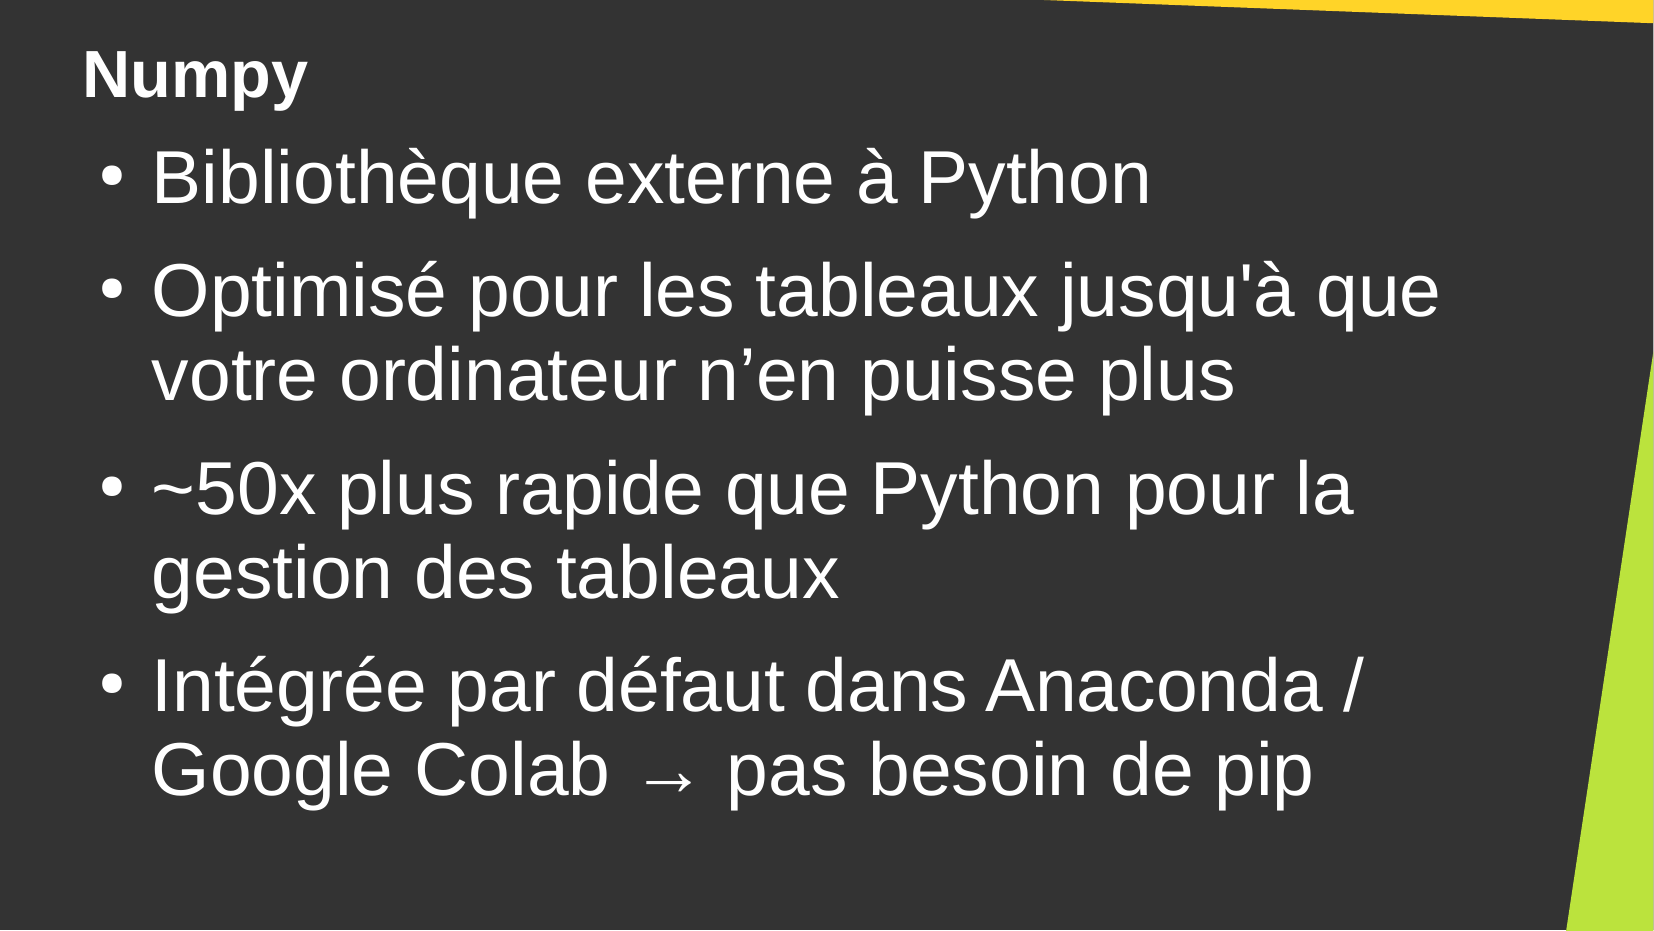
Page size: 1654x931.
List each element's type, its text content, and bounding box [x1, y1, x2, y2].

text_box [1566, 347, 1654, 931]
title Numpy [82, 37, 792, 115]
text_box [1044, 0, 1654, 24]
list Bibliothèque externe à Python Optimisé pour les tableaux jusqu'à que votre ordinateur n’en puisse plus ~50x plus rapide que Python pour la gestion des tableaux Intégrée par défaut dans Anaconda / Google Colab → pas besoin de pip [80, 135, 1560, 816]
